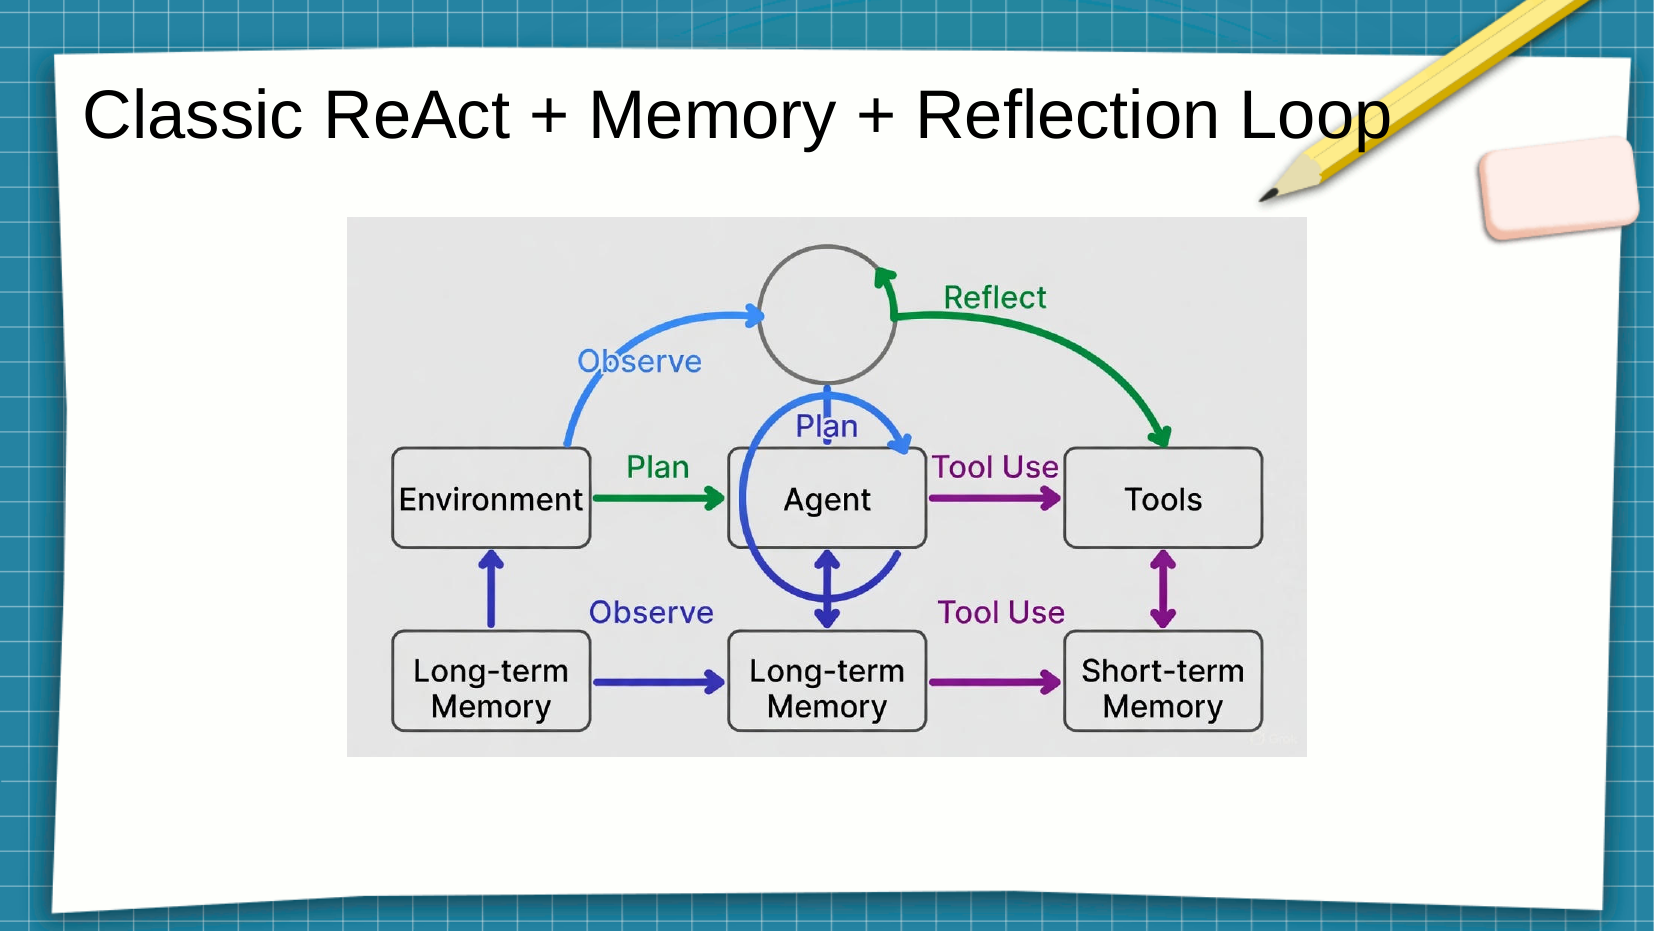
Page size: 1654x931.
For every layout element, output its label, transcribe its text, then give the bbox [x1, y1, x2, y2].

picture [0, 0, 1654, 931]
title Classic ReAct + Memory + Reflection Loop [82, 0, 1571, 230]
